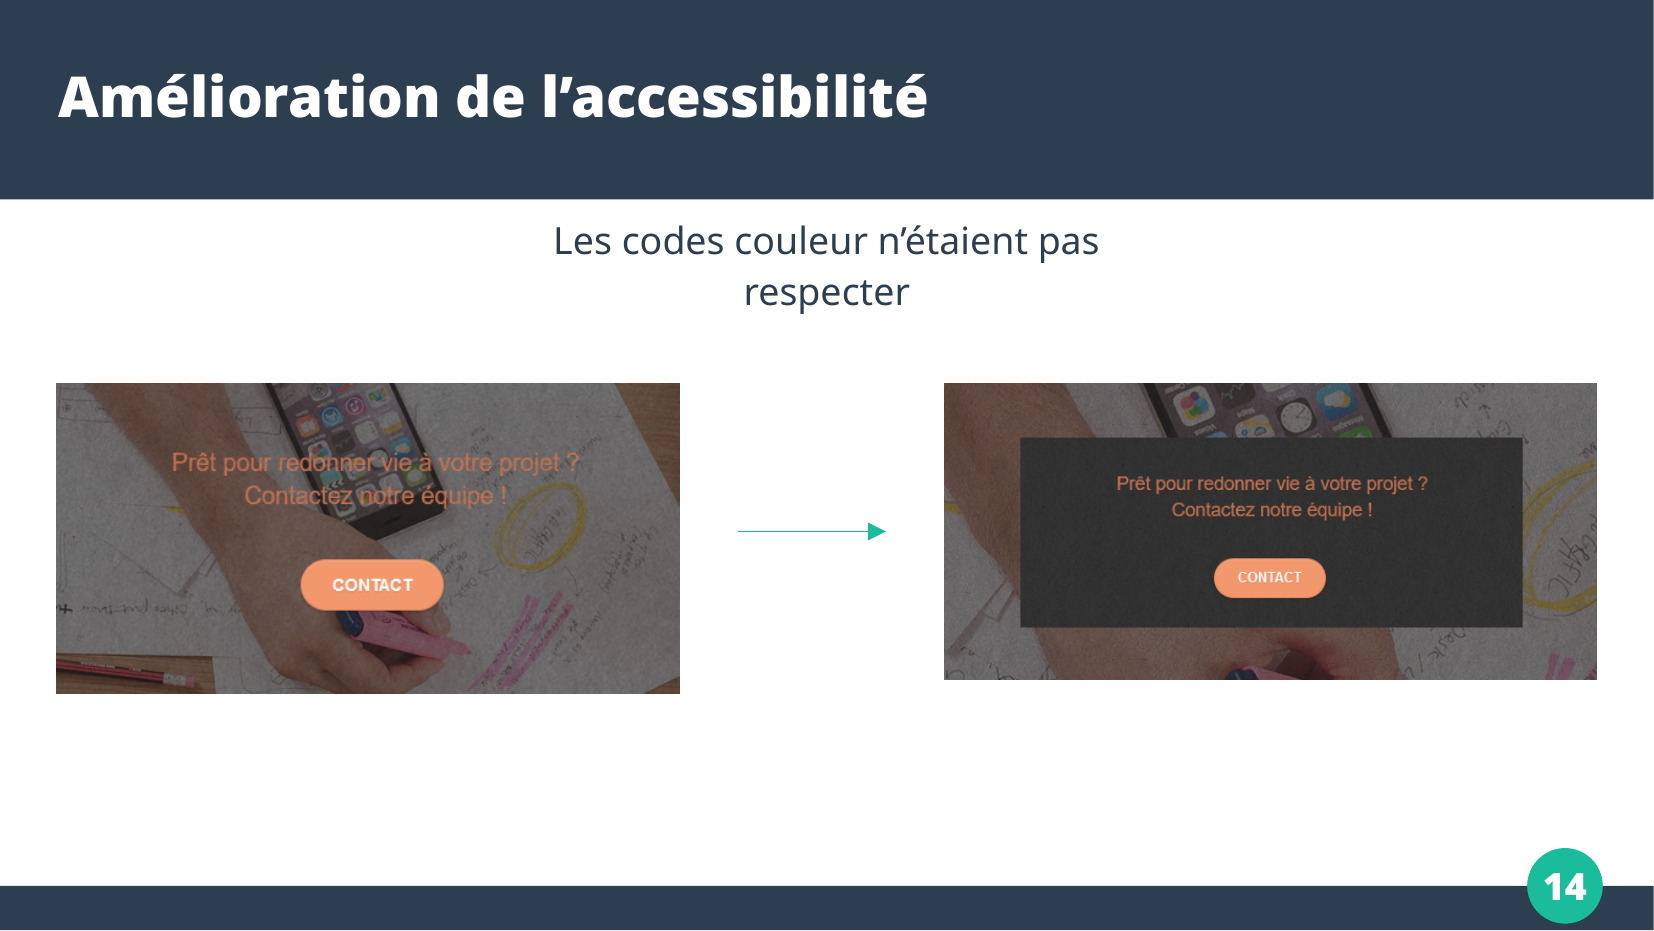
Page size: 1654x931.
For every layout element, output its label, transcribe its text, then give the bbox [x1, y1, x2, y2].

picture [944, 383, 1597, 680]
text_box Les codes couleur n’étaient pas respecter [501, 211, 1152, 321]
title Amélioration de l’accessibilité [59, 37, 1595, 155]
picture [56, 383, 680, 694]
